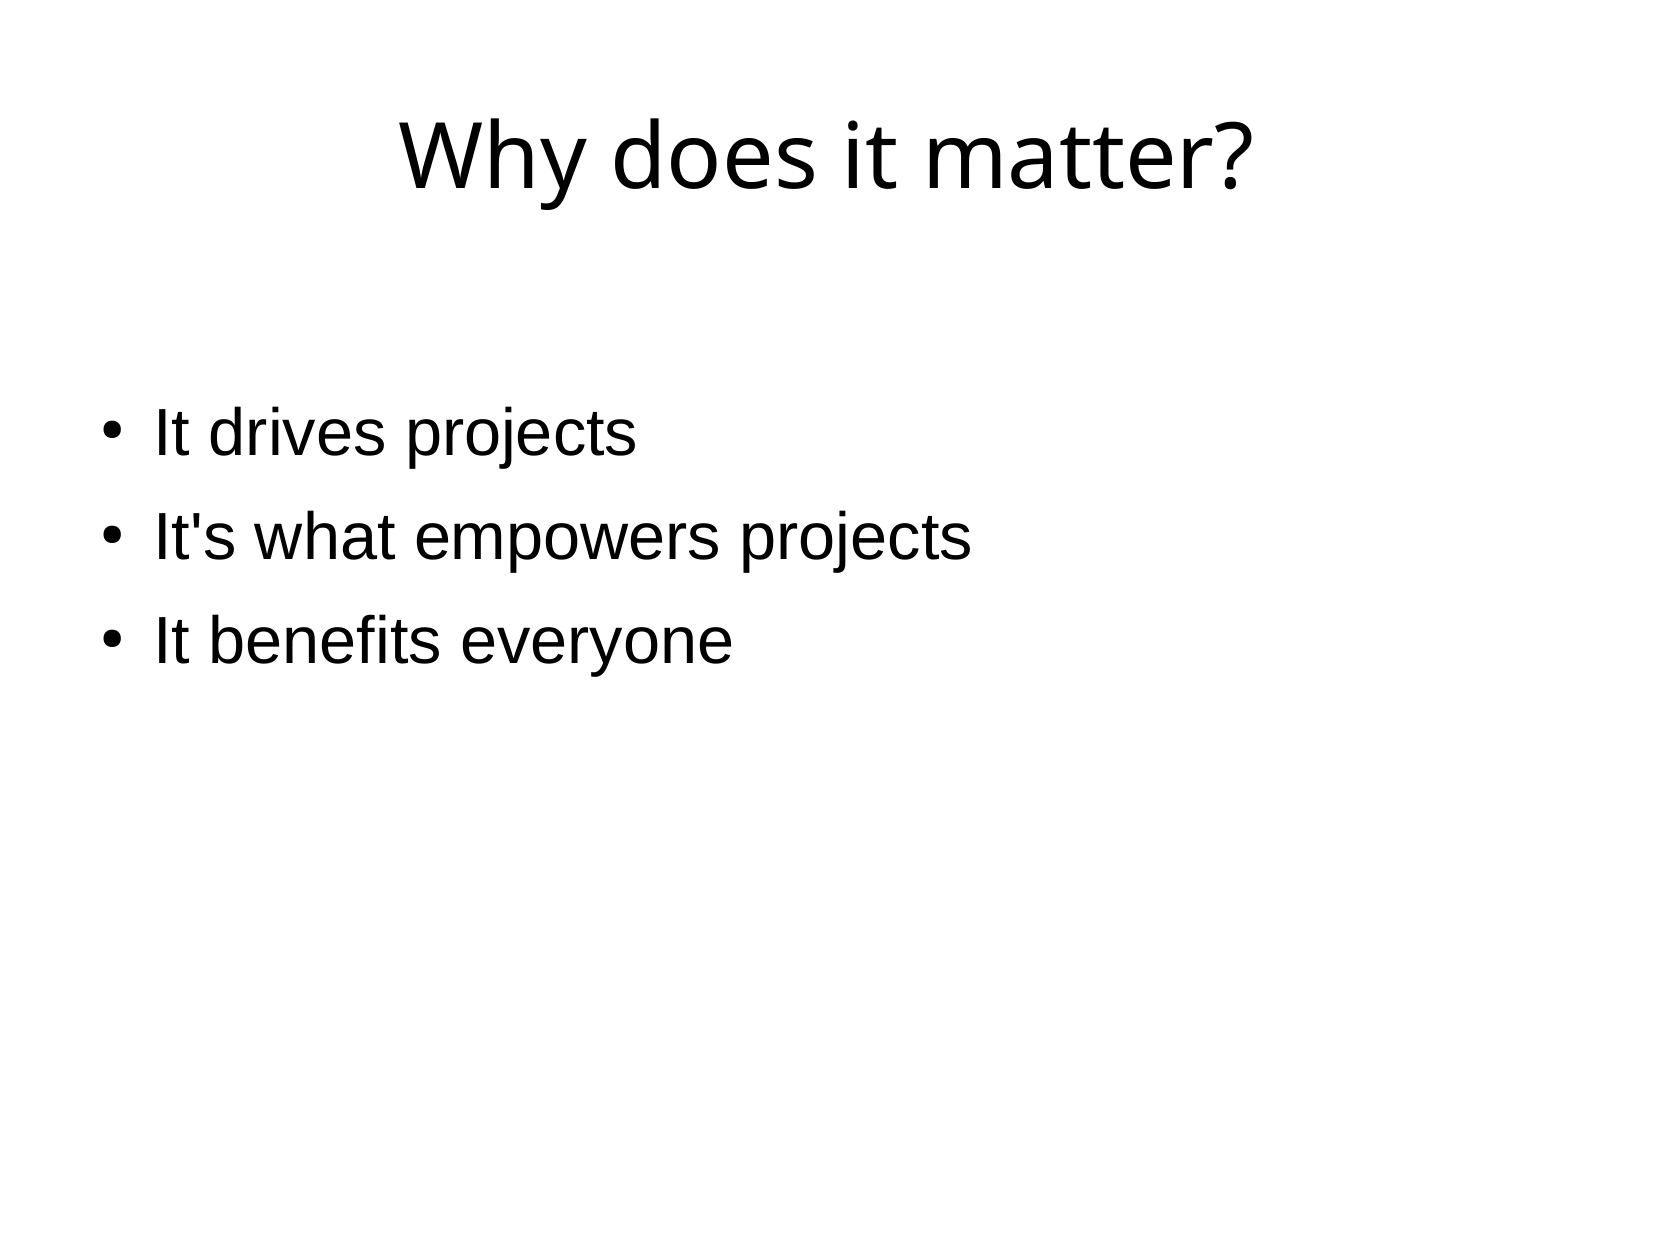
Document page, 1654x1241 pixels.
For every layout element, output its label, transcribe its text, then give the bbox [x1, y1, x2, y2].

title Why does it matter? [82, 49, 1571, 257]
list It drives projects It's what empowers projects It benefits everyone [82, 290, 1571, 1010]
